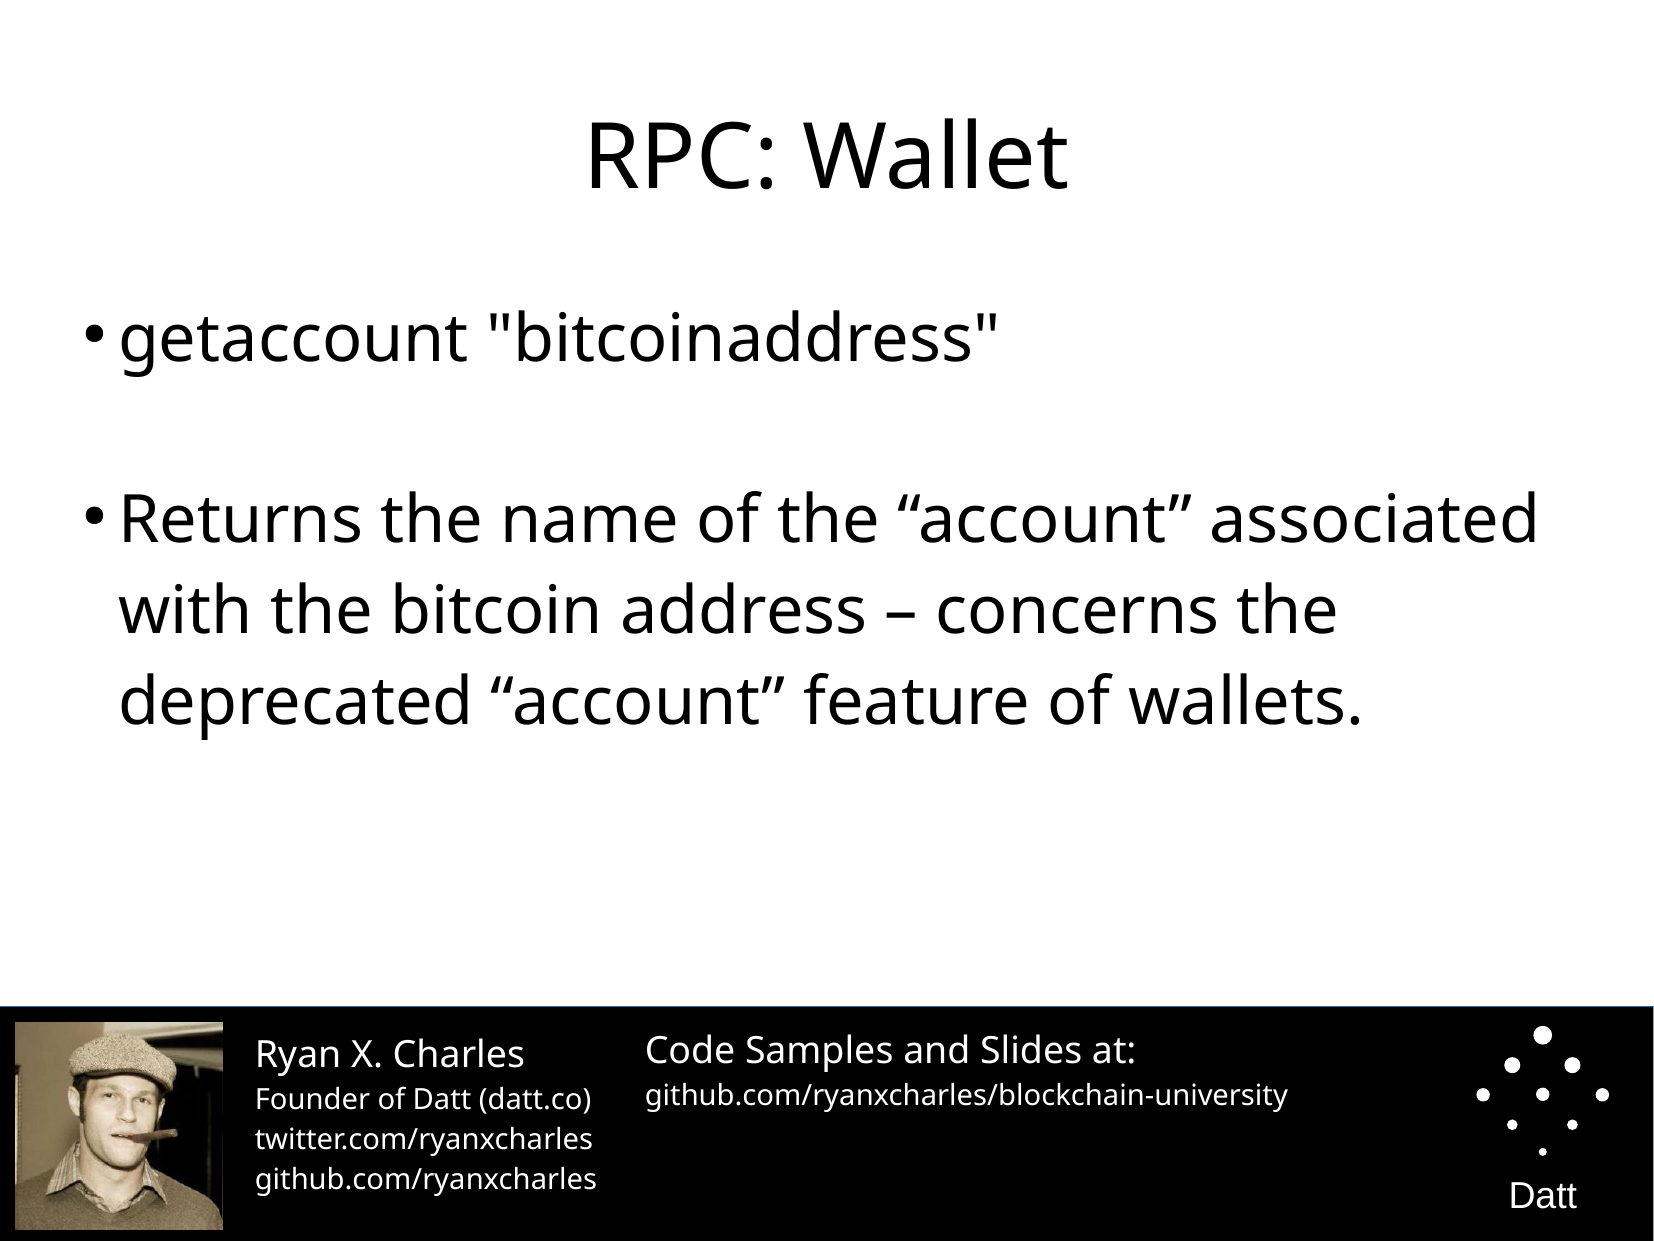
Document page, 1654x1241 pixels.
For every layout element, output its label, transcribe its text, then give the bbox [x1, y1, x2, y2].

subtitle getaccount "bitcoinaddress" Returns the name of the “account” associated with the bitcoin address – concerns the deprecated “account” feature of wallets. [82, 290, 1571, 1006]
text_box Code Samples and Slides at: github.com/ryanxcharles/blockchain-university [630, 1015, 1403, 1156]
picture [15, 1022, 223, 1231]
text_box [0, 1006, 1654, 1241]
title RPC: Wallet [82, 49, 1571, 257]
text_box Datt [1452, 1167, 1633, 1241]
text_box Ryan X. Charles Founder of Datt (datt.co) twitter.com/ryanxcharles github.com/ryanxcharles [240, 1020, 976, 1241]
picture [1475, 1023, 1611, 1159]
